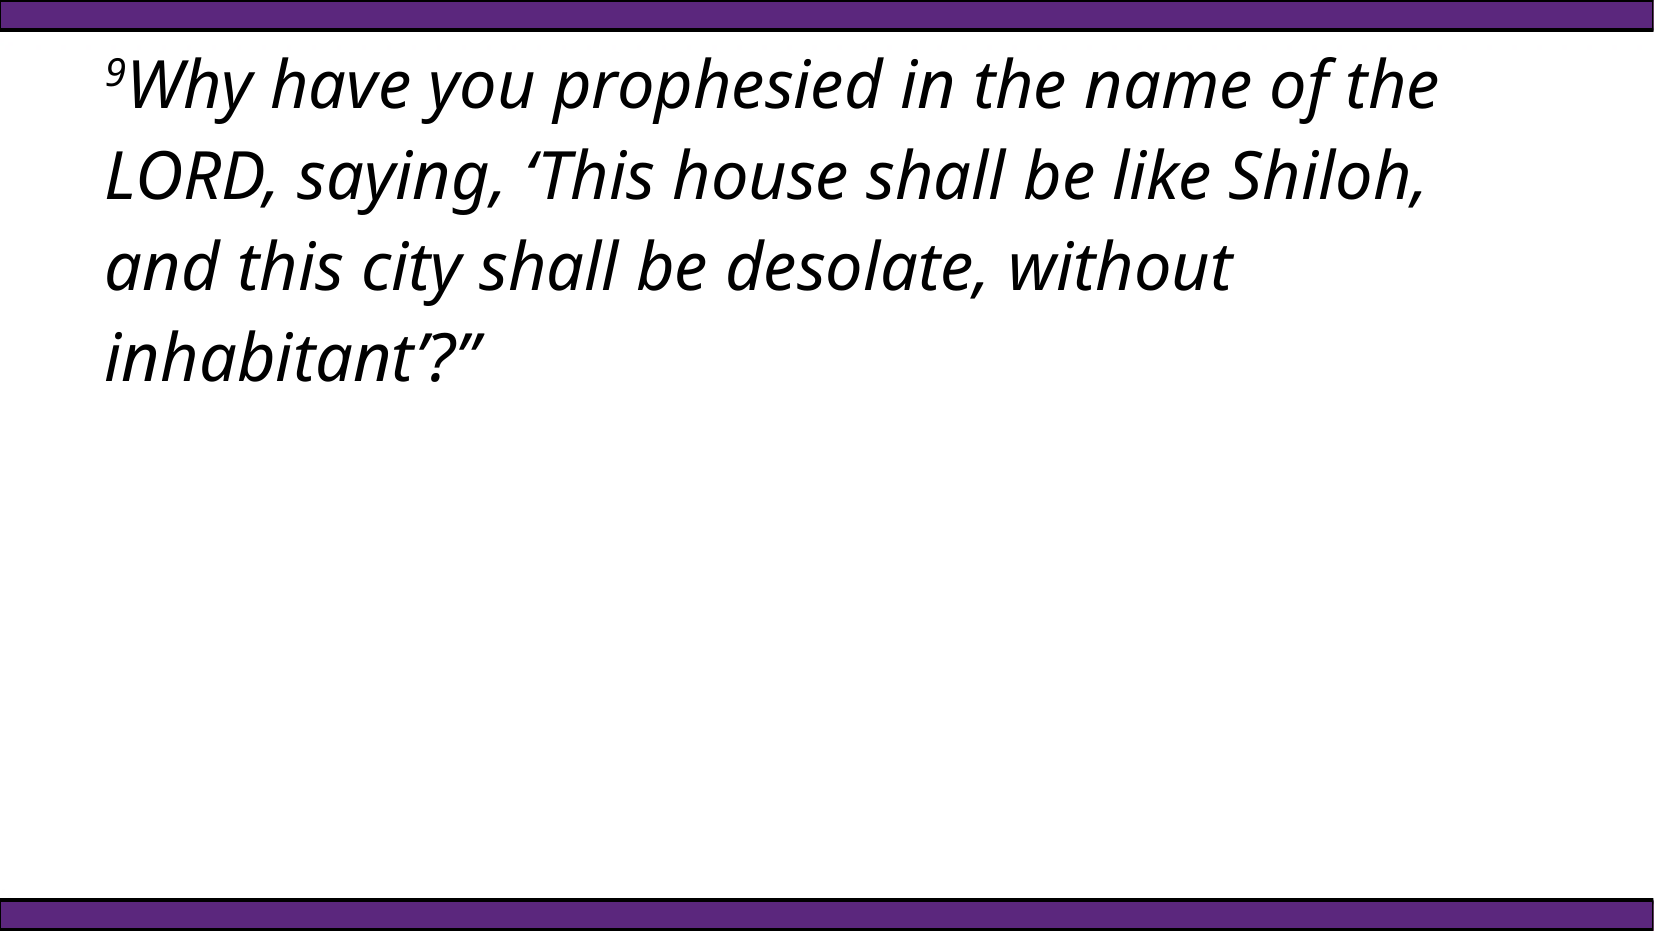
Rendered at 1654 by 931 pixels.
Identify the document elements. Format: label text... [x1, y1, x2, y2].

text_box 9Why have you prophesied in the name of the LORD, saying, ‘This house shall be like Shiloh, and this city shall be desolate, without inhabitant’?” [90, 30, 1576, 400]
text_box [0, 0, 1654, 31]
picture [0, 31, 1654, 900]
text_box [0, 900, 1654, 931]
